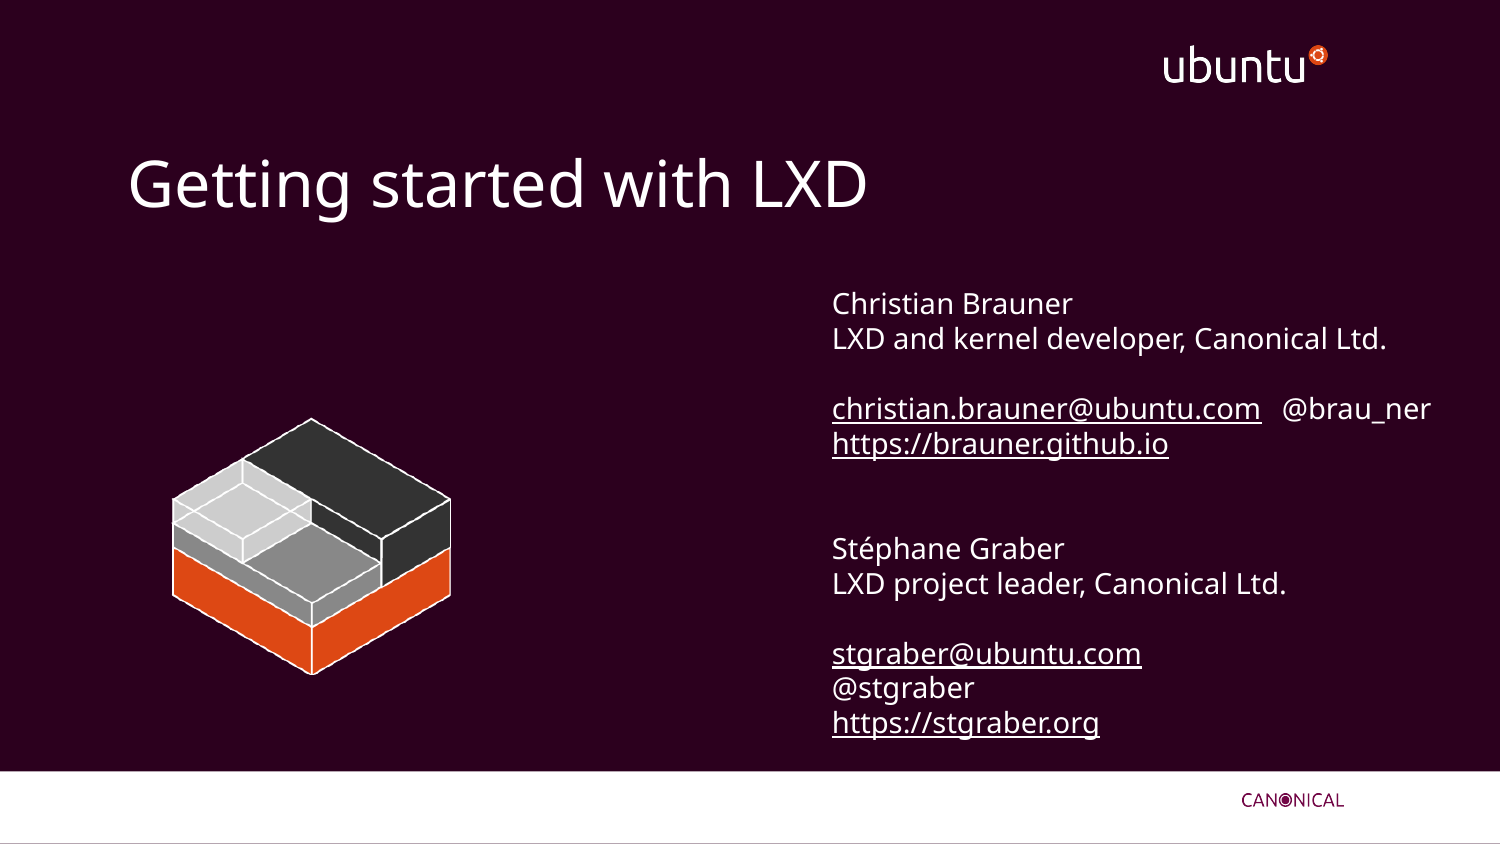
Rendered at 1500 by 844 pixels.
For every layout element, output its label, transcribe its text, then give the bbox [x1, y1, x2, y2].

title Getting started with LXD [112, 106, 1388, 236]
picture [1242, 793, 1344, 807]
text_box Christian Brauner LXD and kernel developer, Canonical Ltd. christian.brauner@ubuntu.com @brau_ner https://brauner.github.io Stéphane Graber LXD project leader, Canonical Ltd. stgraber@ubuntu.com @stgraber https://stgraber.org [816, 235, 1471, 726]
picture [171, 417, 451, 675]
picture [1164, 45, 1328, 83]
